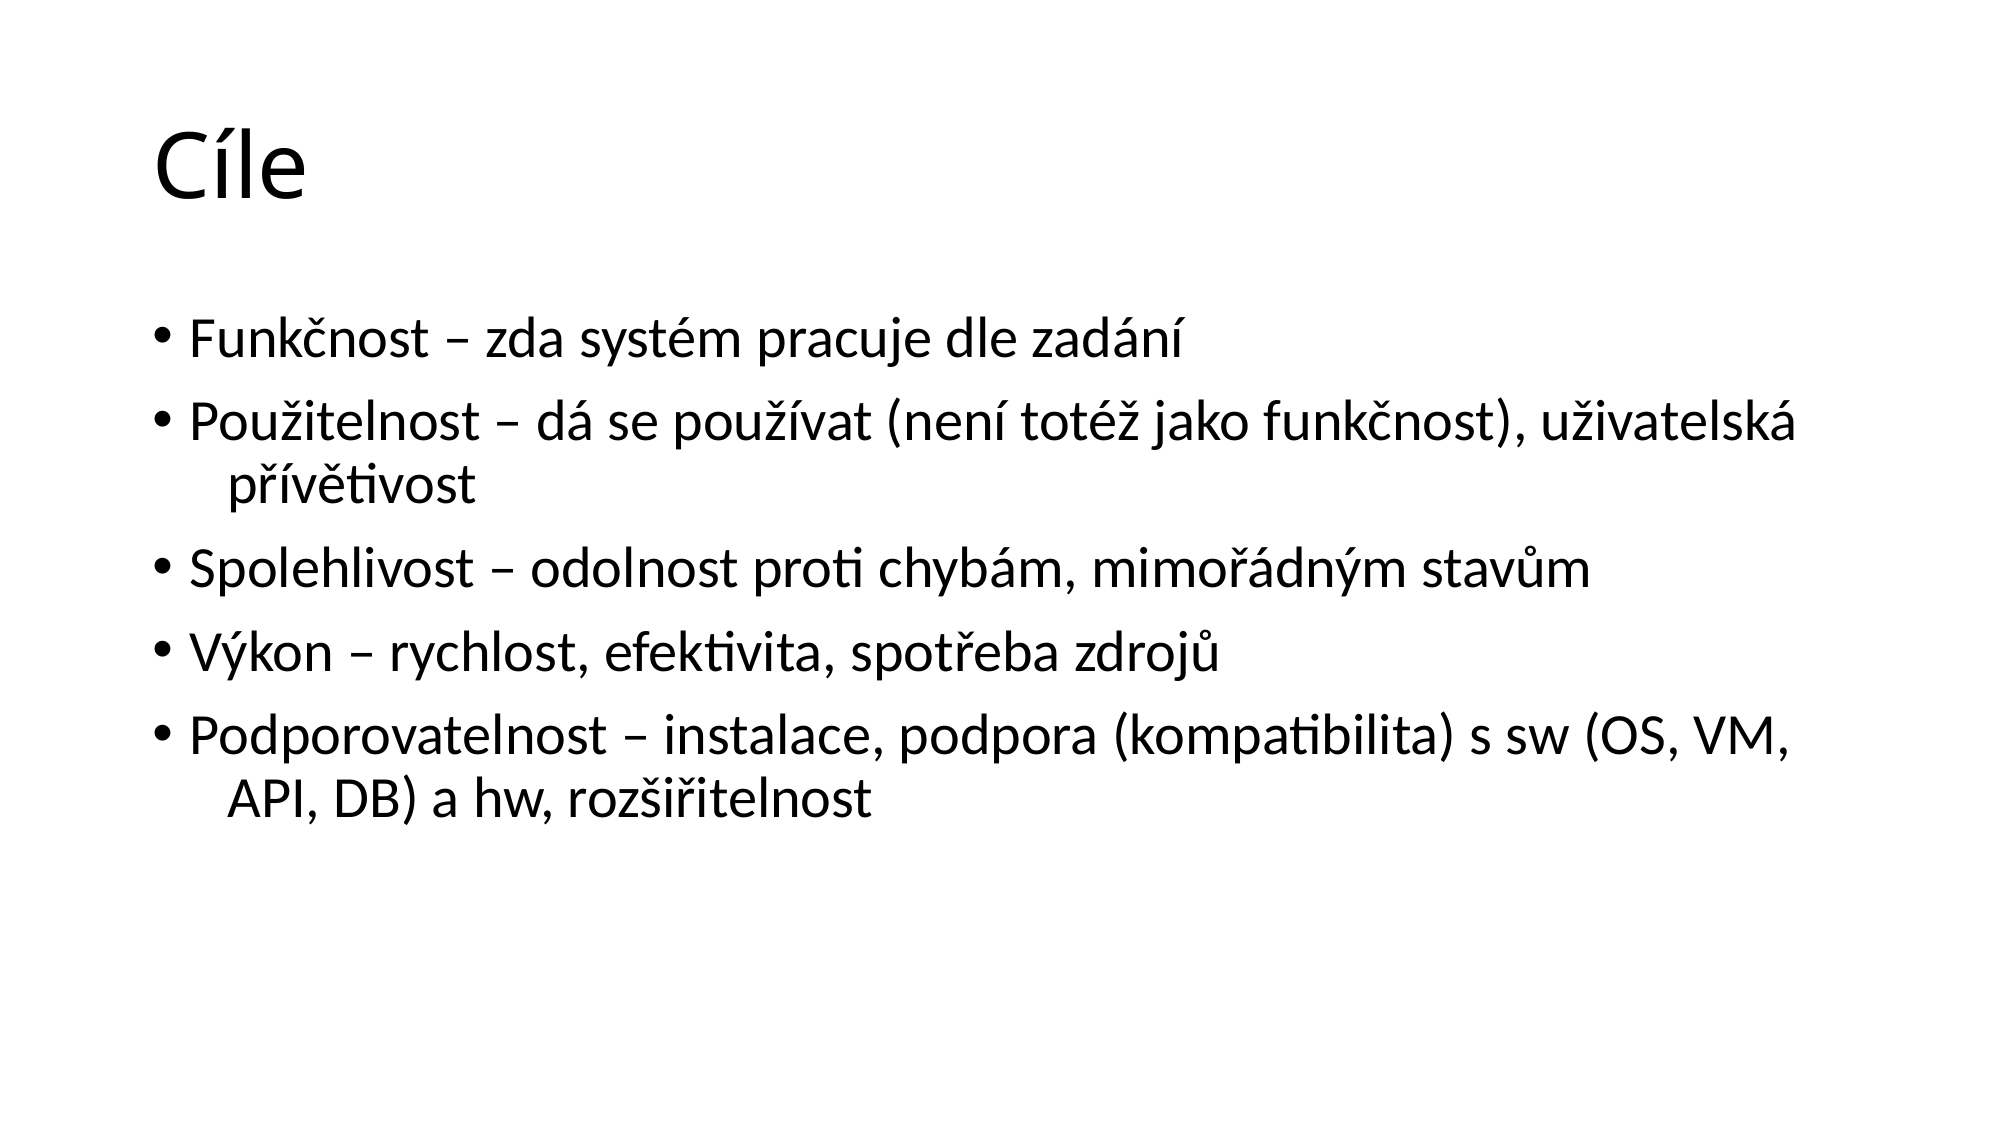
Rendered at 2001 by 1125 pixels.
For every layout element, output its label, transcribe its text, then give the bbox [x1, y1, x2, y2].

list Funkčnost – zda systém pracuje dle zadání Použitelnost – dá se používat (není totéž jako funkčnost), uživatelská přívětivost Spolehlivost – odolnost proti chybám, mimořádným stavům Výkon – rychlost, efektivita, spotřeba zdrojů Podporovatelnost – instalace, podpora (kompatibilita) s sw (OS, VM, API, DB) a hw, rozšiřitelnost [137, 299, 1863, 1014]
title Cíle [137, 59, 1863, 278]
